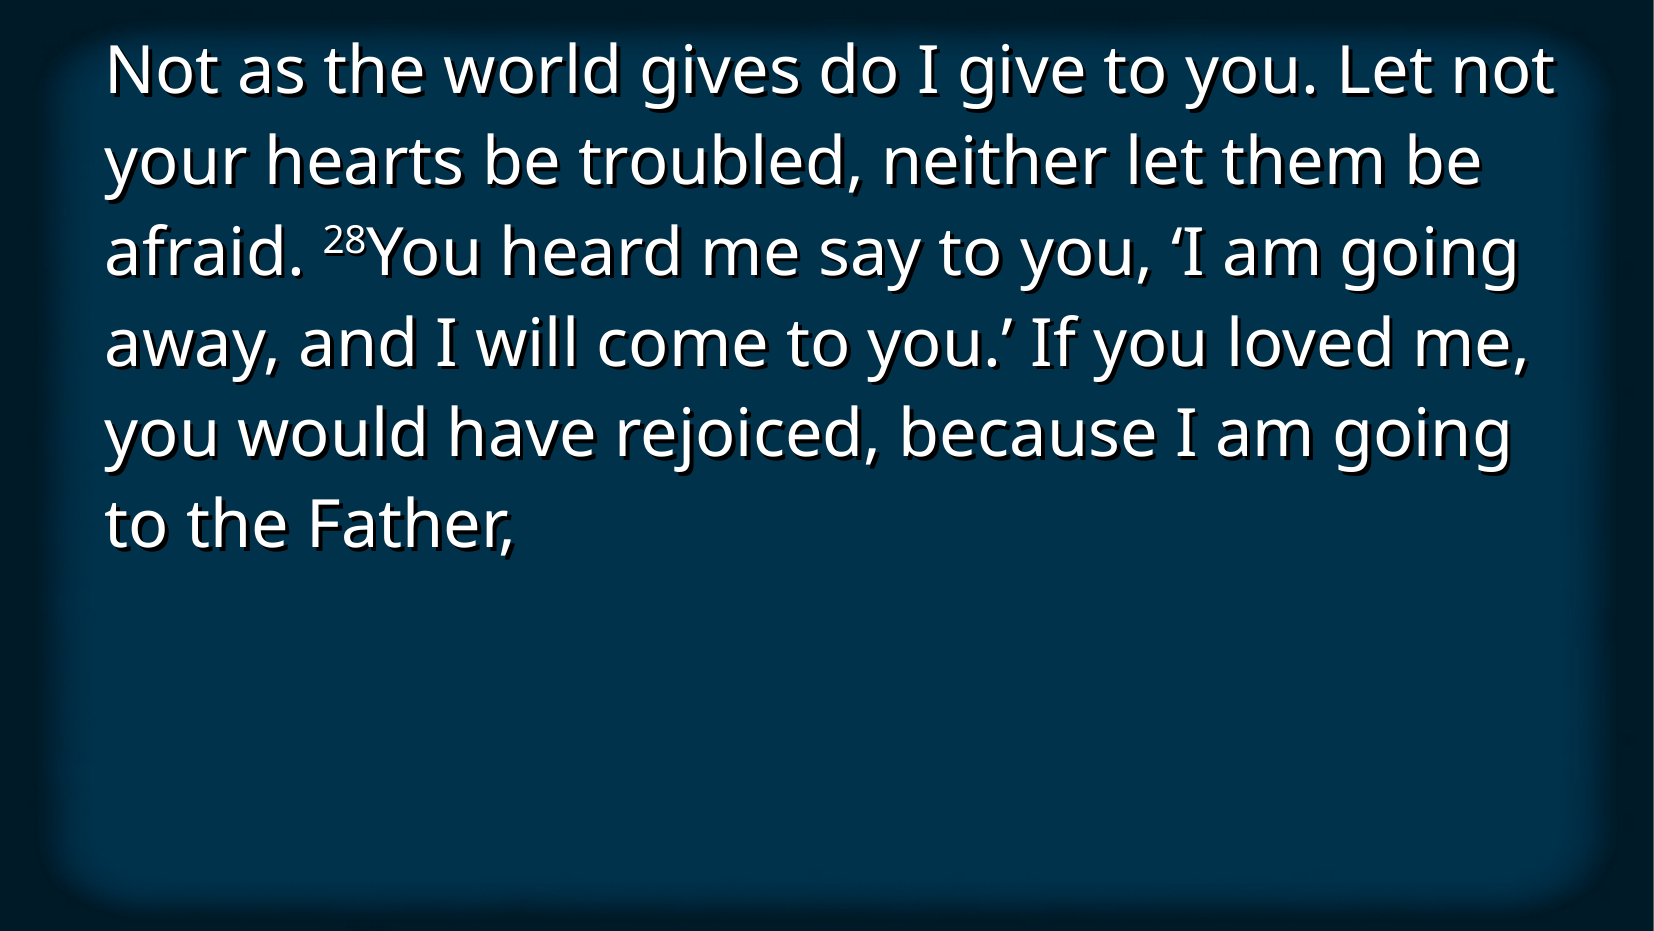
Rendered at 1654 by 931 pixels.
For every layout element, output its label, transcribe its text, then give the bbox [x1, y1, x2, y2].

text_box Not as the world gives do I give to you. Let not your hearts be troubled, neither let them be afraid. 28You heard me say to you, ‘I am going away, and I will come to you.’ If you loved me, you would have rejoiced, because I am going to the Father, [90, 15, 1576, 563]
picture [0, 0, 1654, 931]
